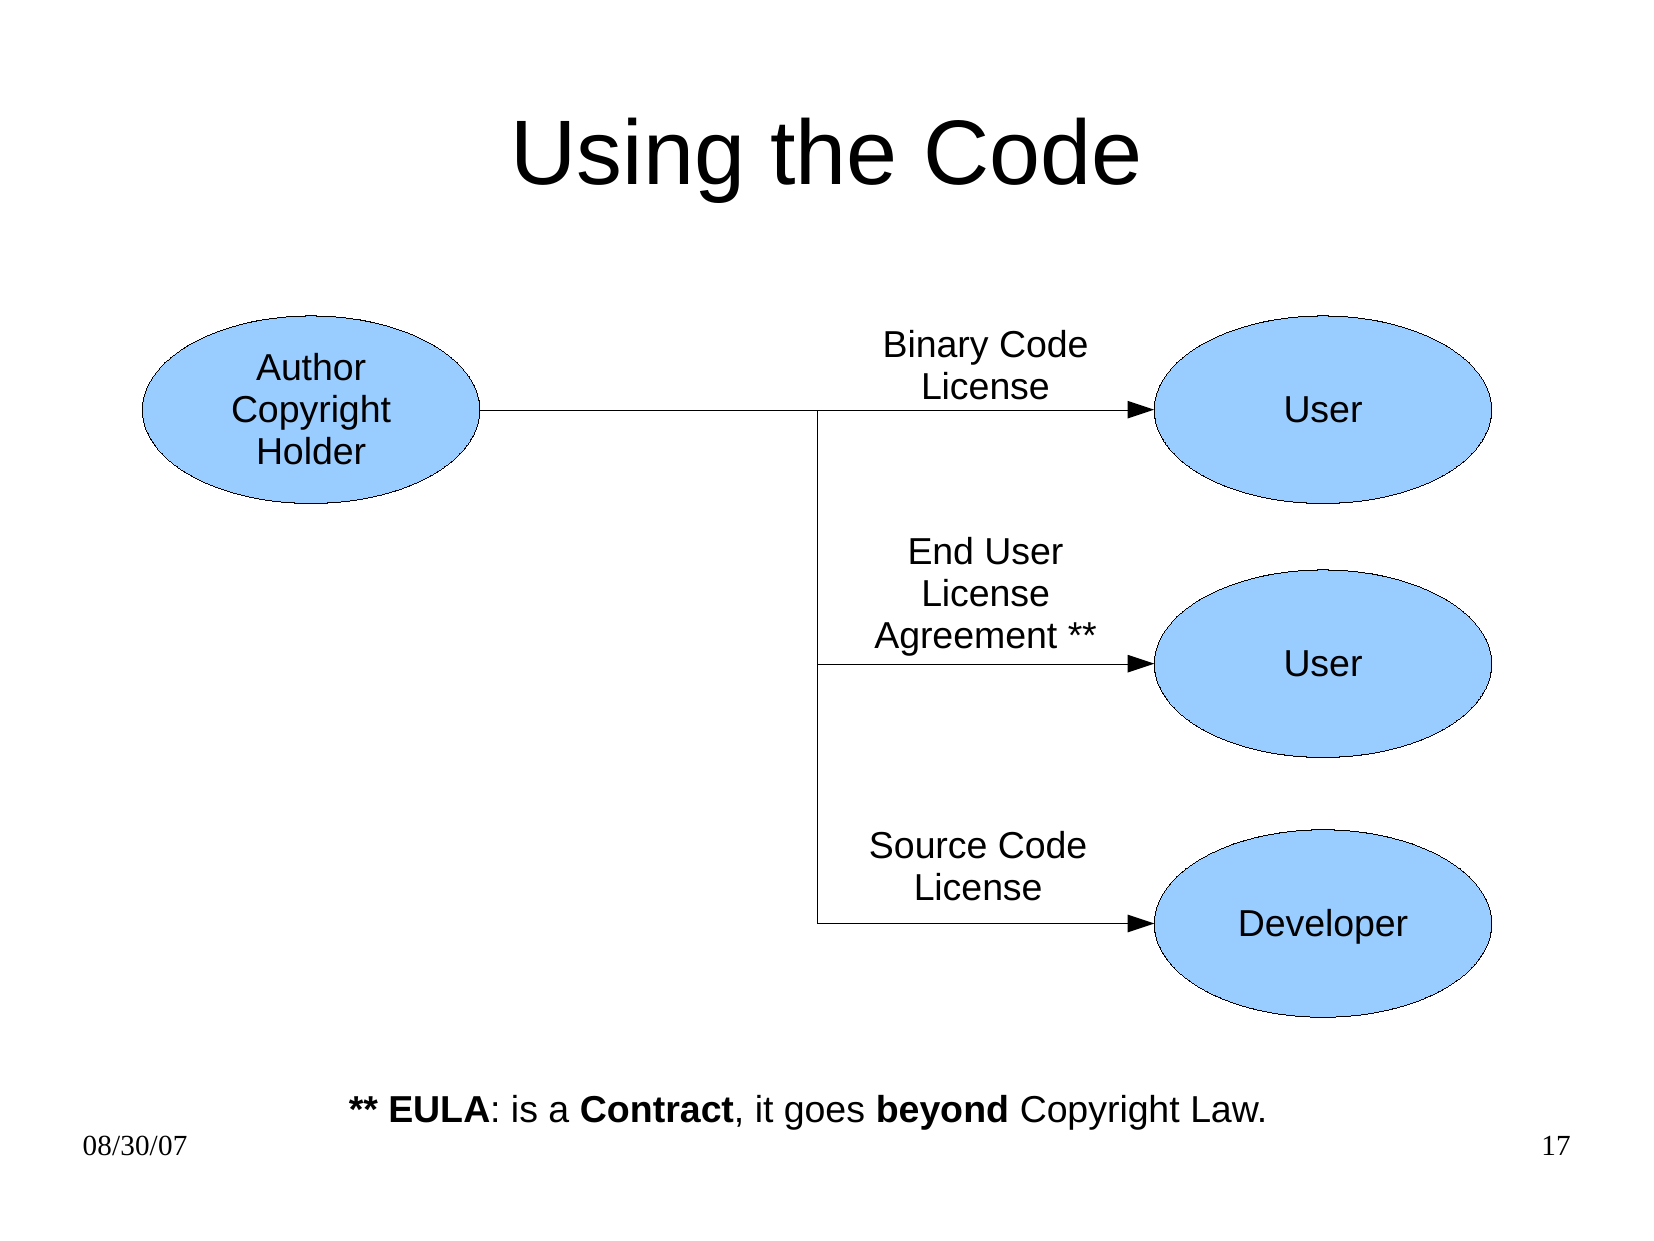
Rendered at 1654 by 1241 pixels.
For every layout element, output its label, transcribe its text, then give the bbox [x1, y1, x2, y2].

text_box Source Code License [846, 817, 1110, 916]
text_box User [1154, 569, 1492, 758]
text_box ** EULA: is a Contract, it goes beyond Copyright Law. [286, 1081, 1330, 1139]
text_box End User License Agreement ** [854, 522, 1117, 664]
title Using the Code [82, 49, 1571, 257]
text_box Author Copyright Holder [142, 315, 480, 504]
text_box Developer [1154, 829, 1492, 1018]
text_box User [1154, 315, 1492, 504]
text_box Binary Code License [854, 315, 1117, 415]
